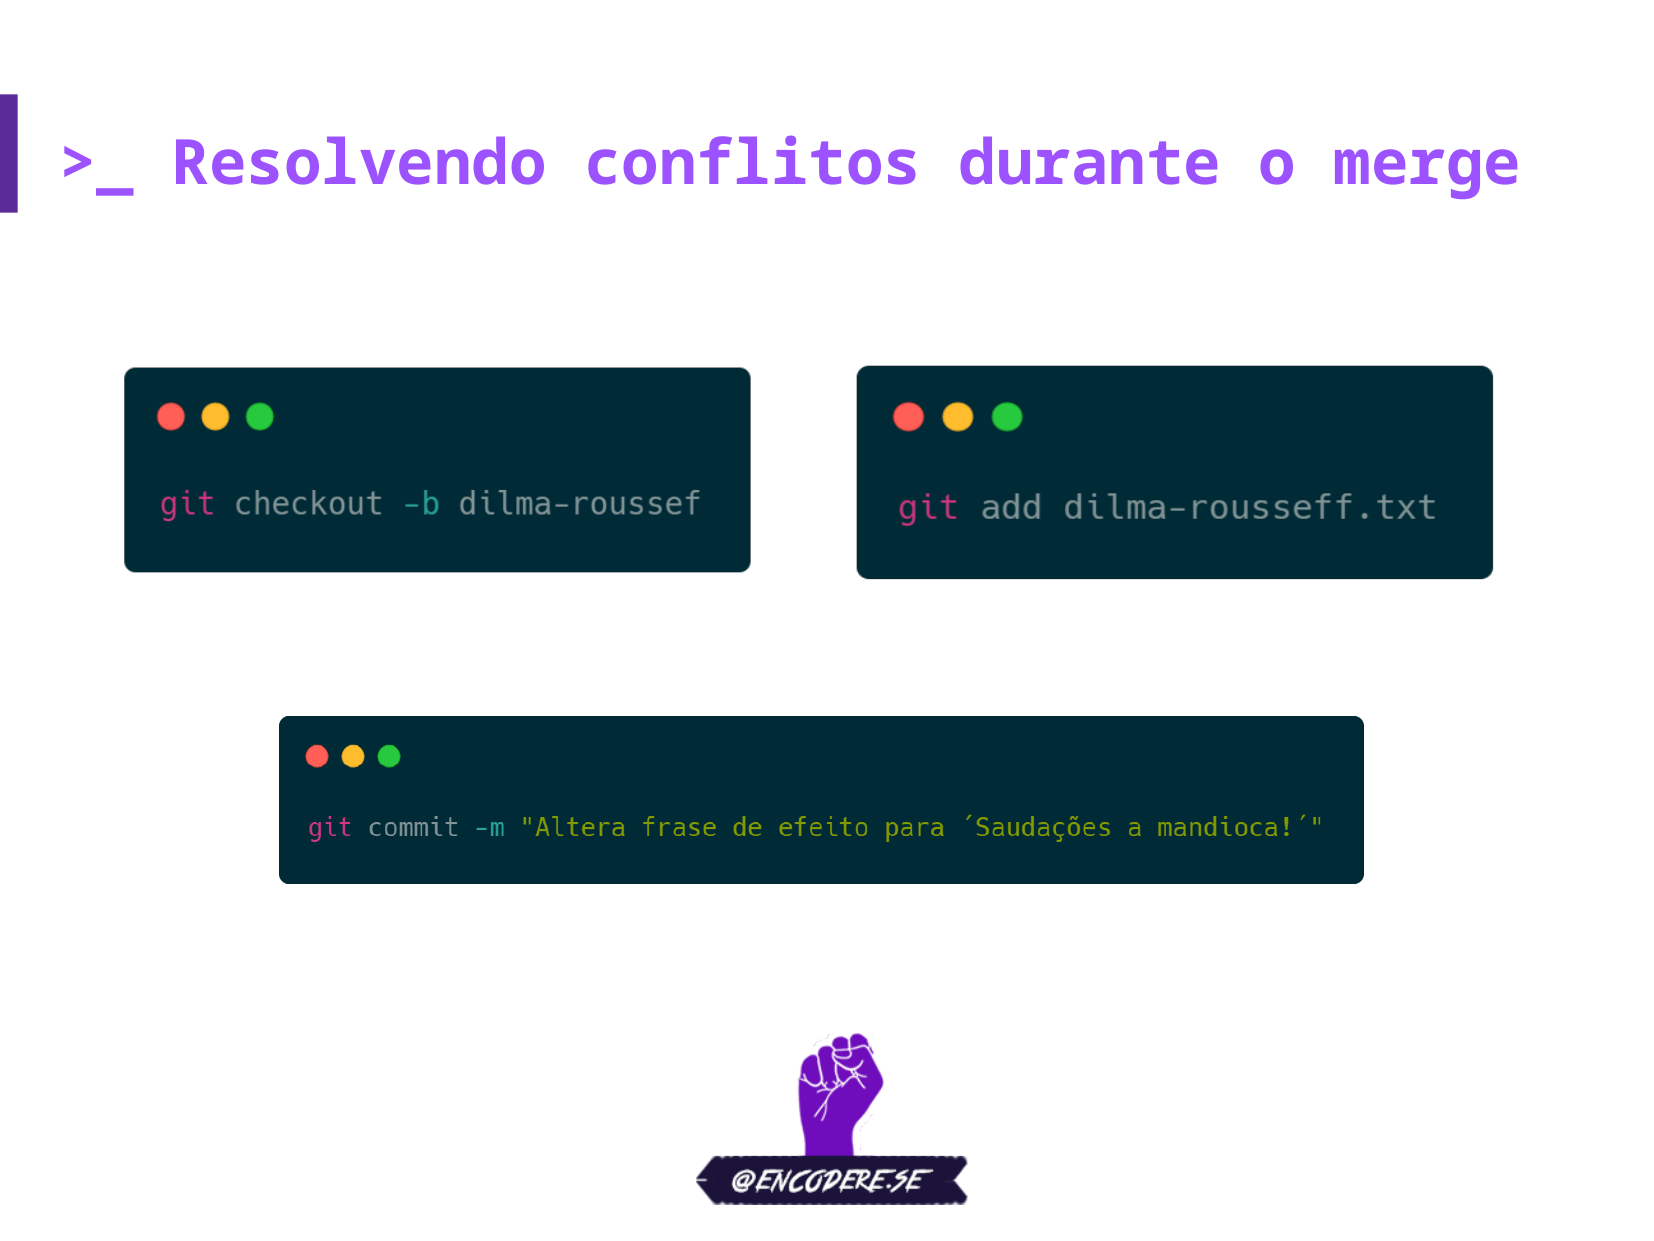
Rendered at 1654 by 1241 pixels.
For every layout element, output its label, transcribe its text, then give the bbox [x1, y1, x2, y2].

picture [0, 236, 1630, 985]
text_box [0, 94, 18, 213]
title >_ Resolvendo conflitos durante o merge [59, 118, 1583, 243]
picture [696, 1027, 969, 1205]
